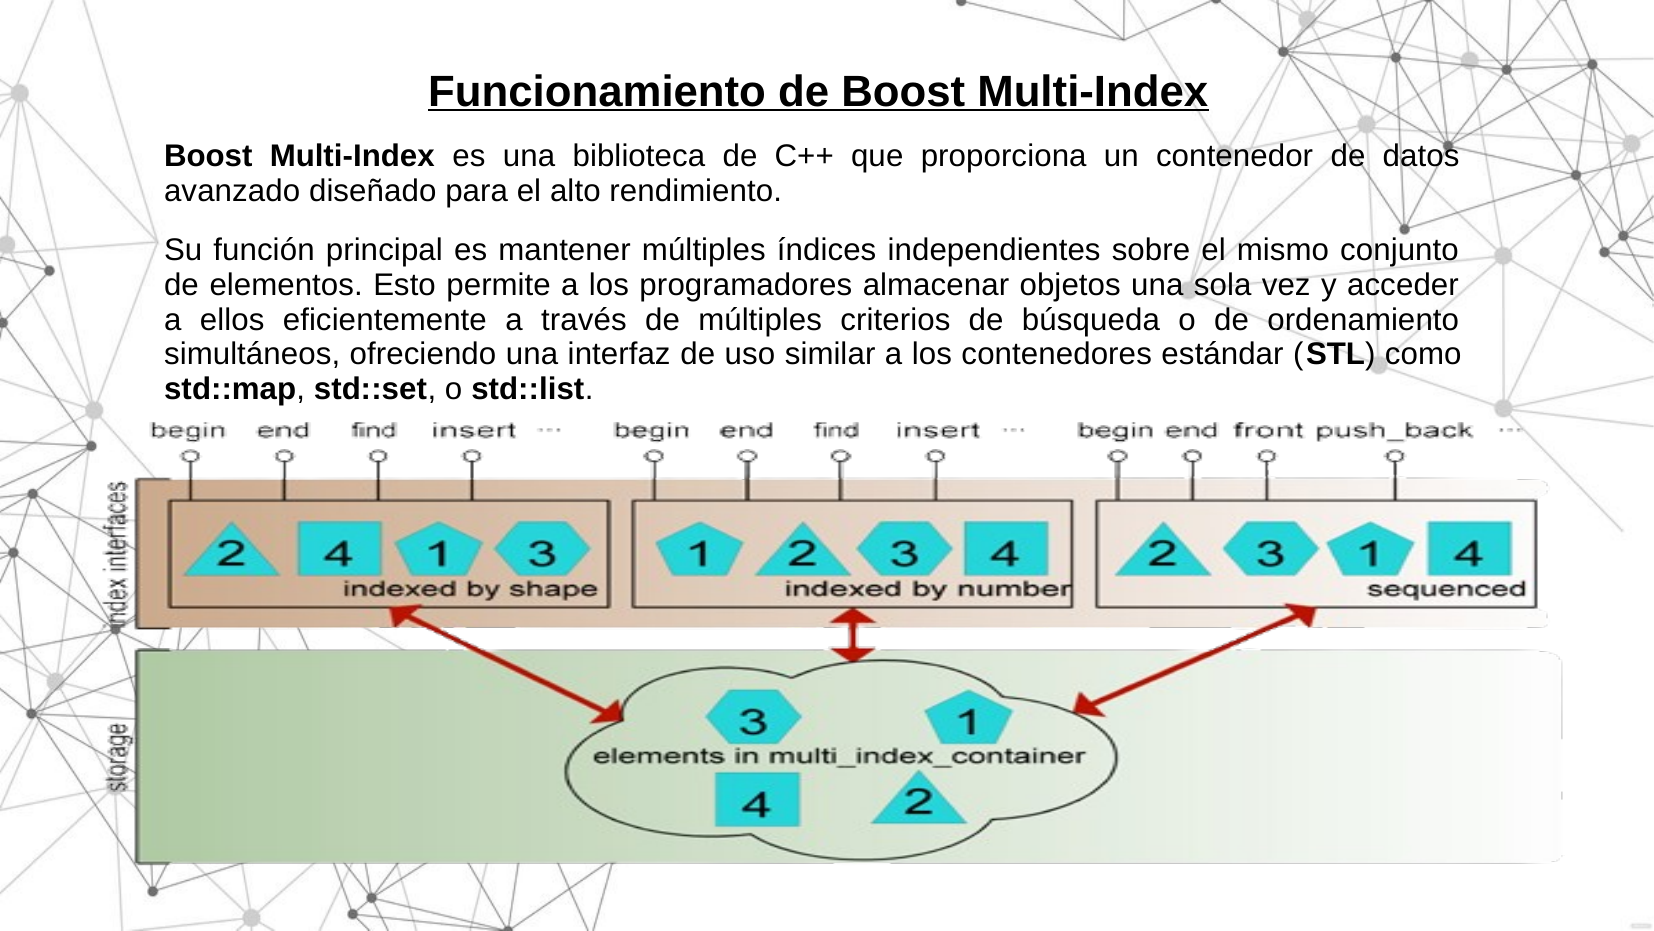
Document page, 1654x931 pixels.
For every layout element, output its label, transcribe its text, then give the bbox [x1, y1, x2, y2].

text_box Boost Multi-Index es una biblioteca de C++ que proporciona un contenedor de datos avanzado diseñado para el alto rendimiento. Su función principal es mantener múltiples índices independientes sobre el mismo conjunto de elementos. Esto permite a los programadores almacenar objetos una sola vez y acceder a ellos eficientemente a través de múltiples criterios de búsqueda o de ordenamiento simultáneos, ofreciendo una interfaz de uso similar a los contenedores estándar (STL) como std::map, std::set, o std::list. [149, 130, 1477, 414]
text_box Funcionamiento de Boost Multi-Index [413, 59, 1300, 177]
picture [84, 413, 1565, 897]
